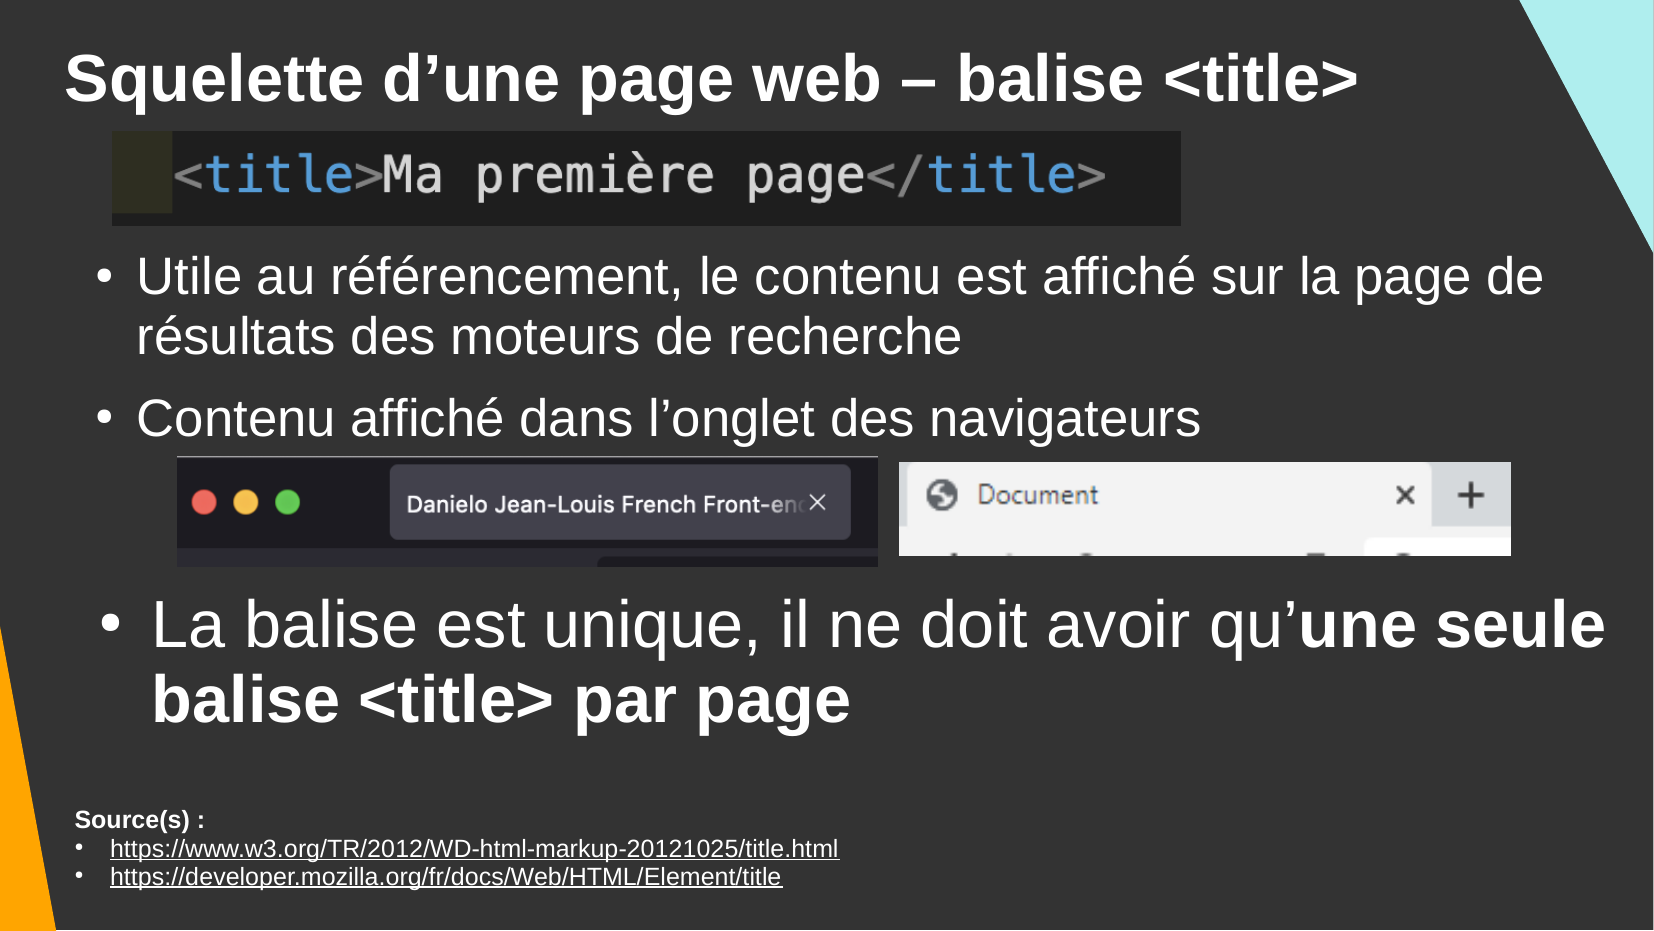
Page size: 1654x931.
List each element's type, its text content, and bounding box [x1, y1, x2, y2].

text_box [1519, 0, 1654, 255]
picture [899, 462, 1511, 556]
picture [177, 456, 878, 567]
text_box [0, 626, 57, 931]
list La balise est unique, il ne doit avoir qu’une seule balise <title> par page [80, 587, 1635, 790]
picture [112, 131, 1181, 226]
list Utile au référencement, le contenu est affiché sur la page de résultats des moteurs de recherche Contenu affiché dans l’onglet des navigateurs [80, 247, 1635, 450]
text_box Source(s) : https://www.w3.org/TR/2012/WD-html-markup-20121025/title.html https://developer.mozilla.org/fr/docs/Web/HTML/Element/title [59, 798, 1548, 898]
title Squelette d’une page web – balise <title> [64, 40, 1553, 125]
